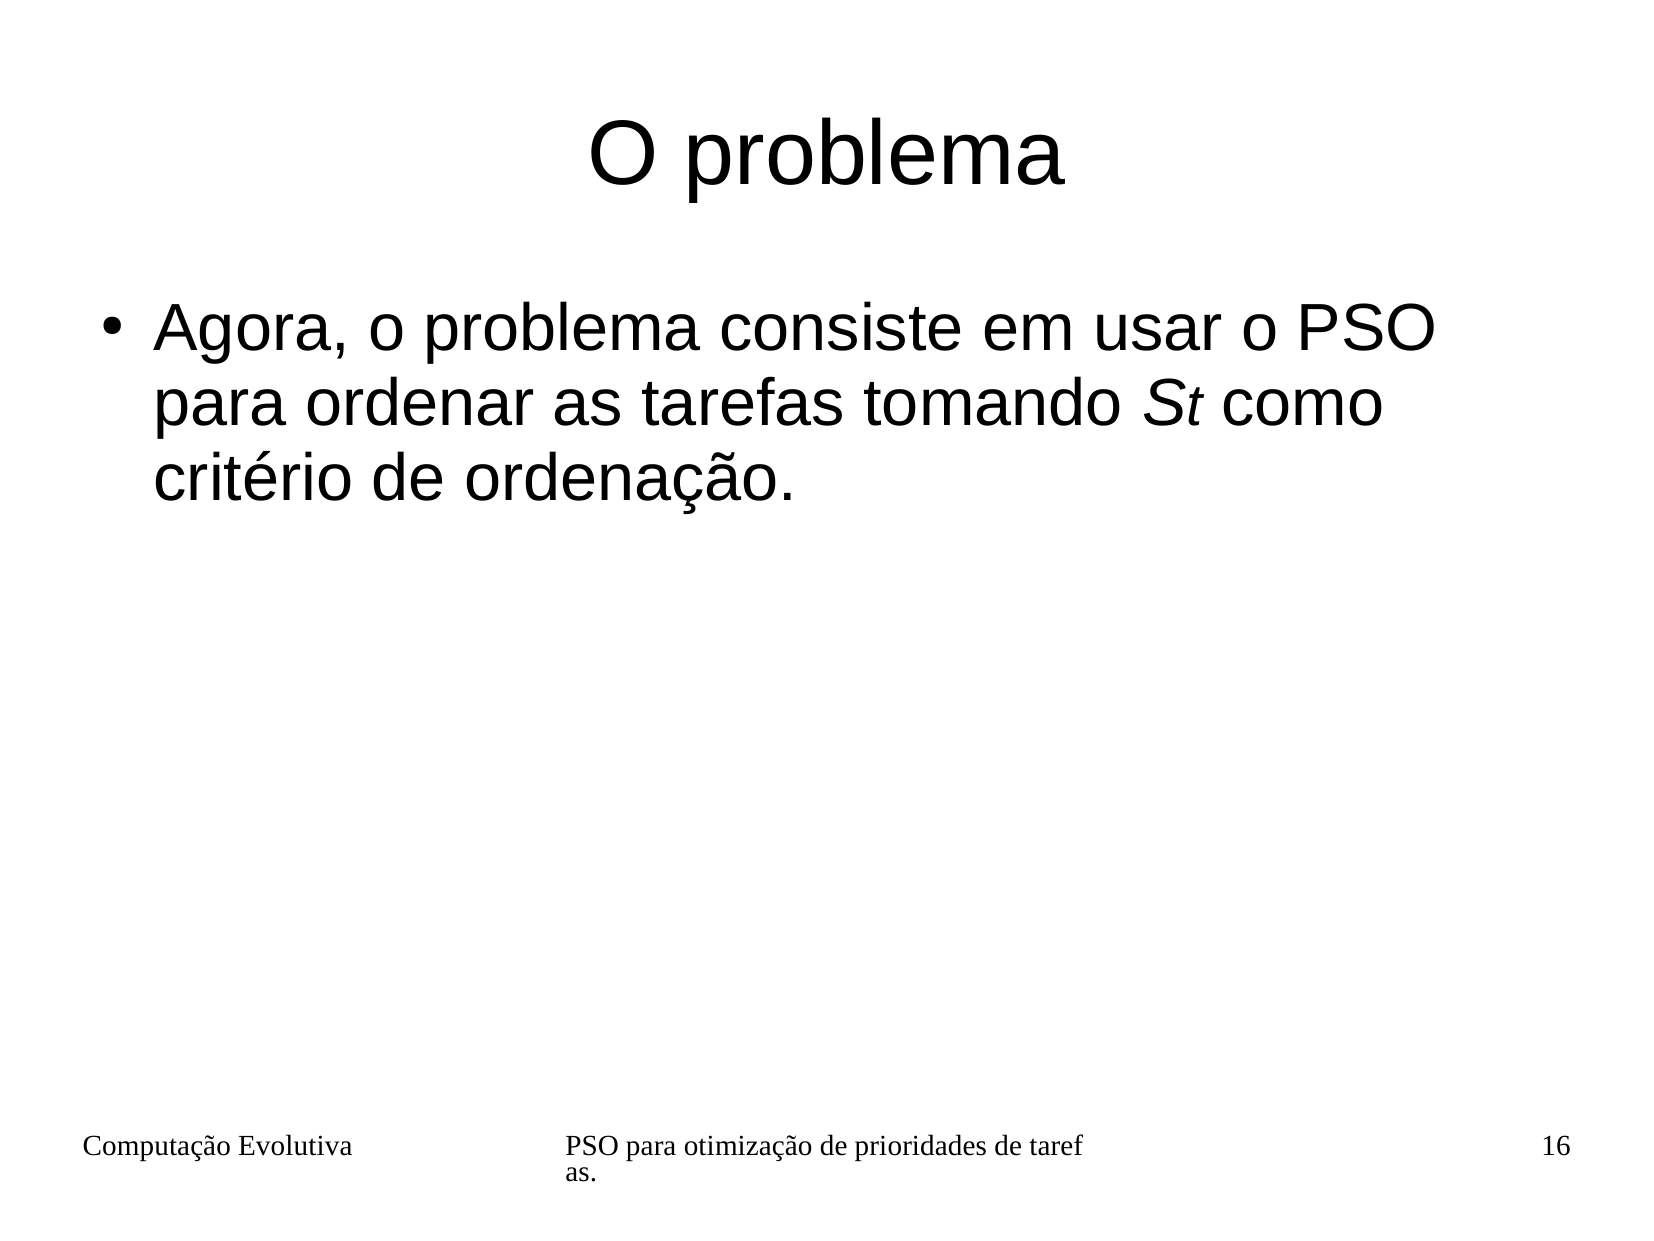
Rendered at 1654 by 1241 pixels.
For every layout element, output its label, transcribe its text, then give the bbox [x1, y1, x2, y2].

title O problema [82, 56, 1571, 250]
list Agora, o problema consiste em usar o PSO para ordenar as tarefas tomando St como critério de ordenação. [82, 290, 1571, 1094]
